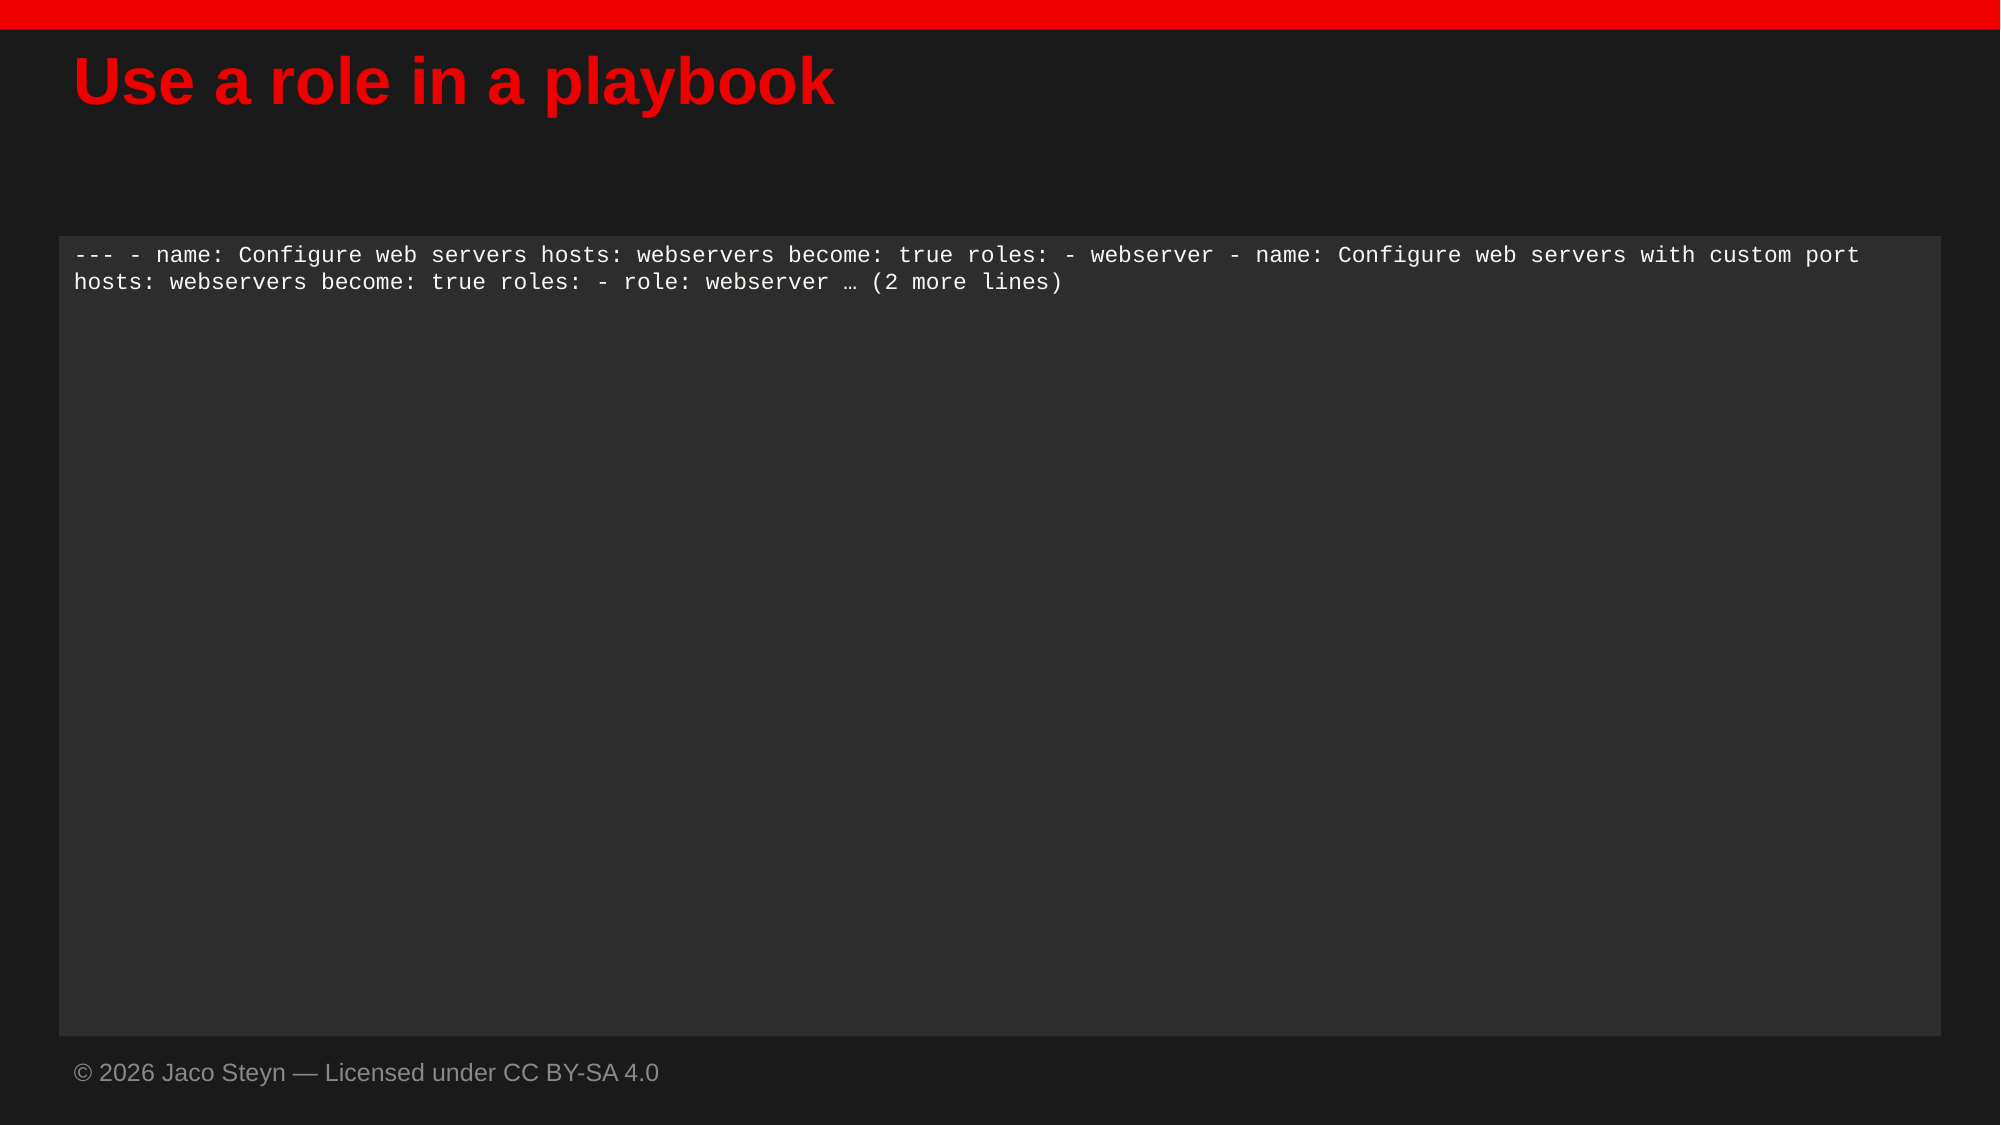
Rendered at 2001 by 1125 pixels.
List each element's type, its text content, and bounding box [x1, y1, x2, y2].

text_box [0, 0, 2001, 30]
text_box Use a role in a playbook [59, 36, 1942, 208]
text_box © 2026 Jaco Steyn — Licensed under CC BY-SA 4.0 [59, 1051, 1942, 1093]
text_box --- - name: Configure web servers hosts: webservers become: true roles: - webserver - name: Configure web servers with custom port hosts: webservers become: true roles: - role: webserver … (2 more lines) [59, 236, 1942, 1037]
